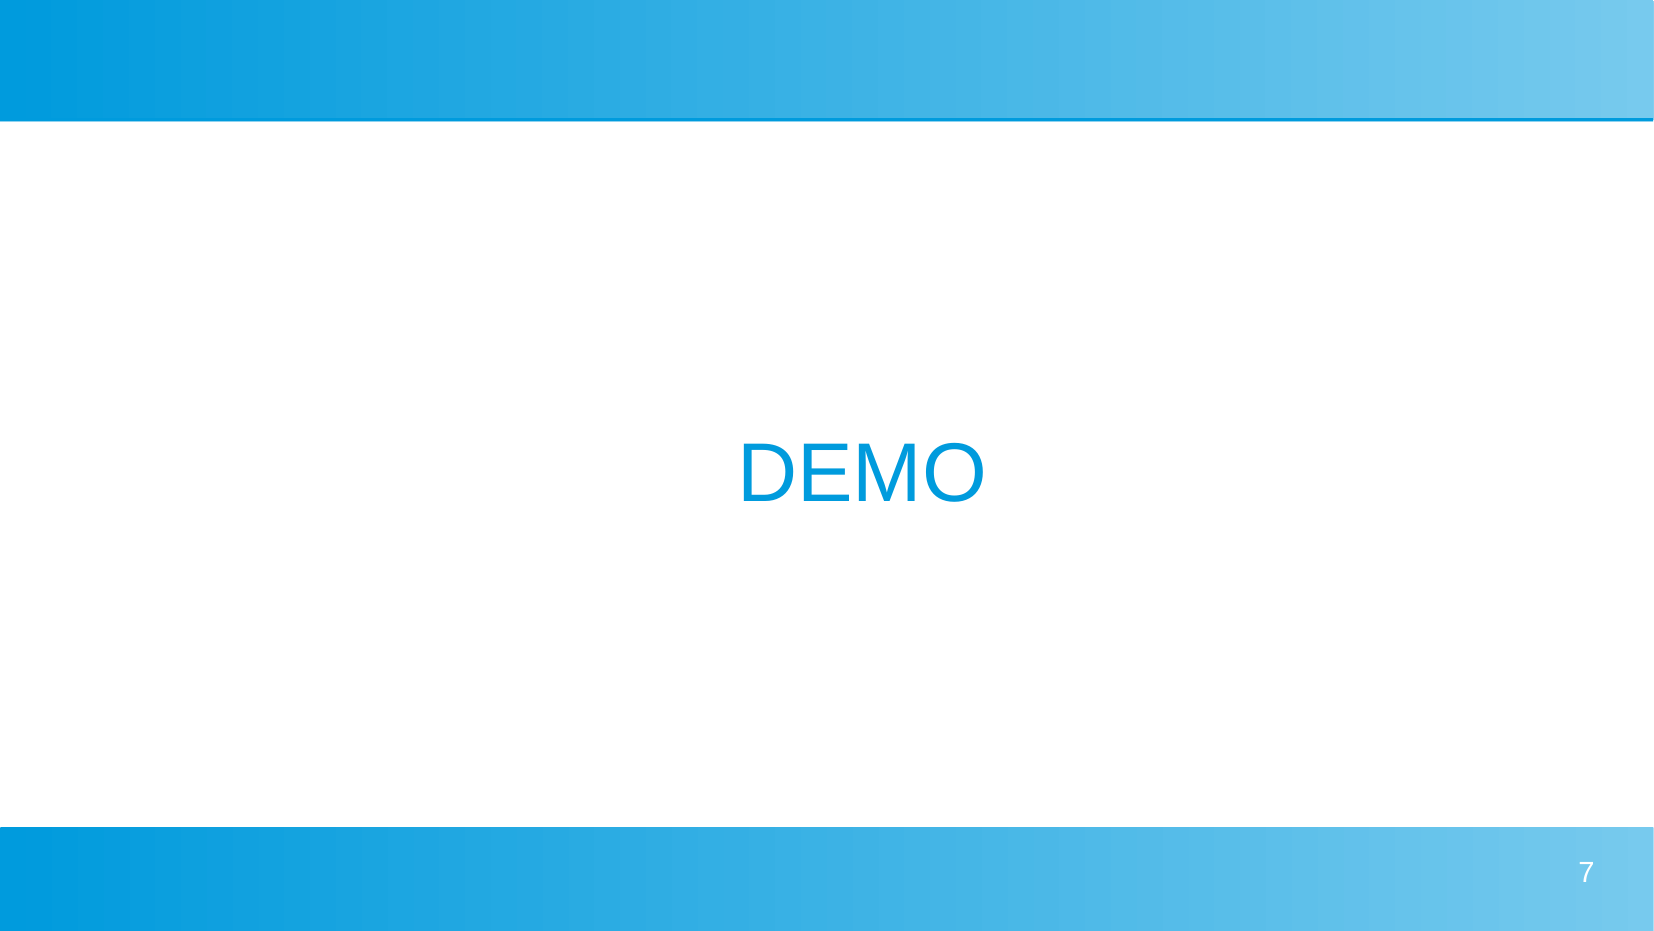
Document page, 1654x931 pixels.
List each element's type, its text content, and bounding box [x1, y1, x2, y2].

list DEMO [59, 177, 1595, 768]
